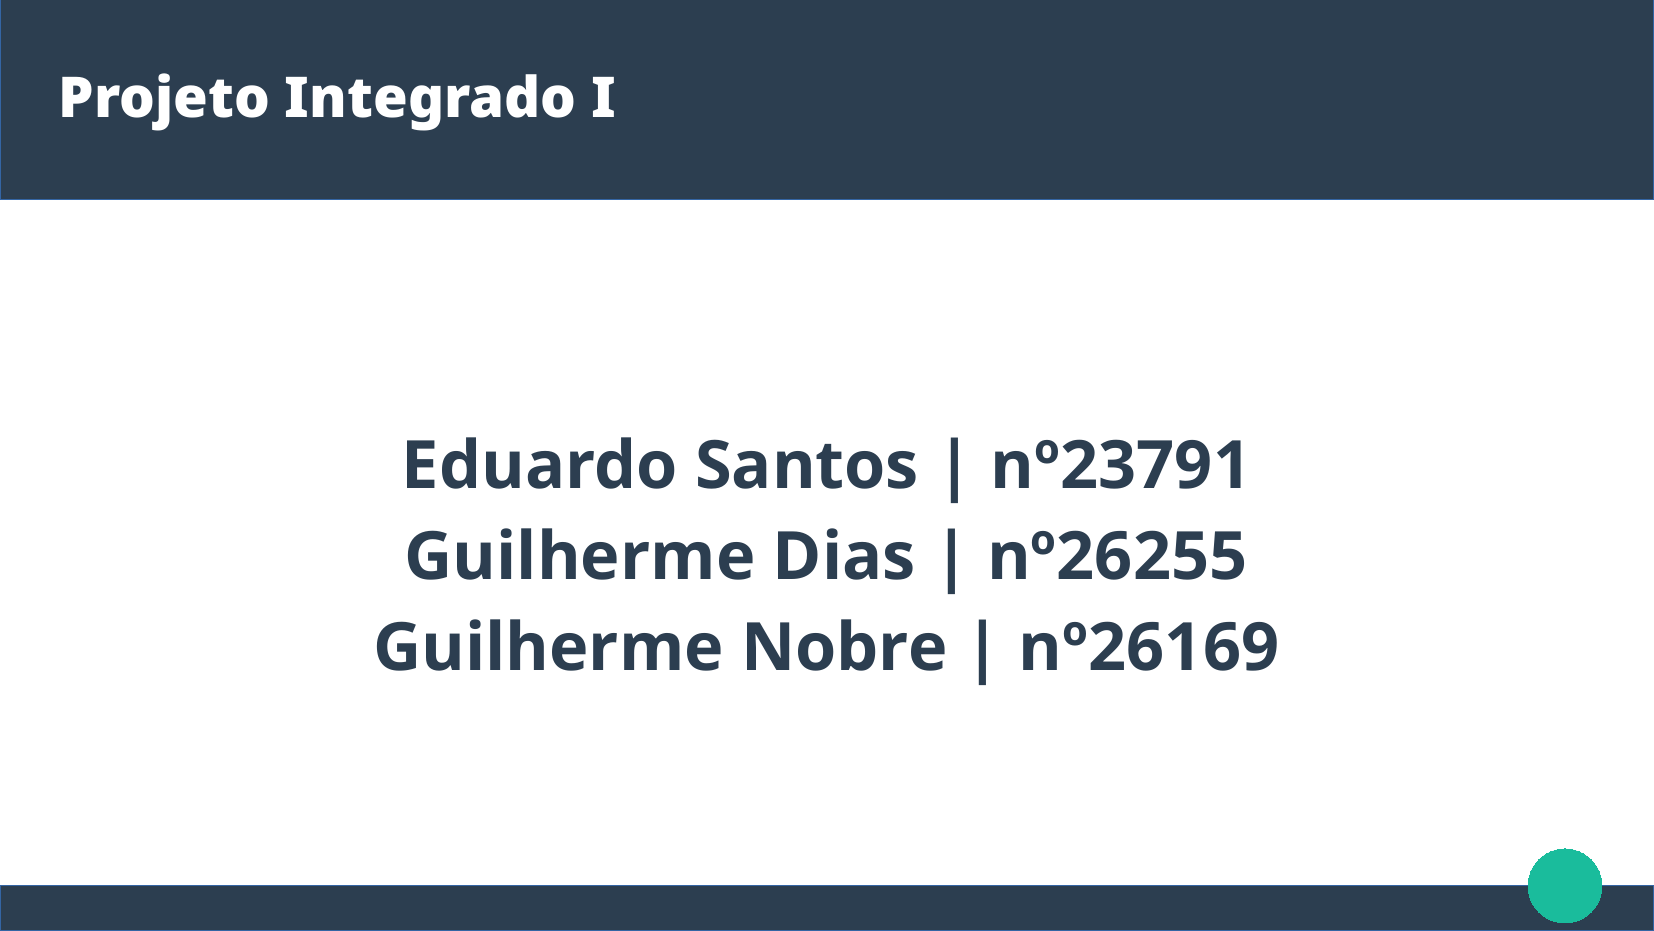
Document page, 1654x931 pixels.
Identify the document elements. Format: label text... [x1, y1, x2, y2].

subtitle Eduardo Santos | nº23791 Guilherme Dias | nº26255 Guilherme Nobre | nº26169 [59, 243, 1595, 864]
title Projeto Integrado I [59, 37, 1595, 155]
